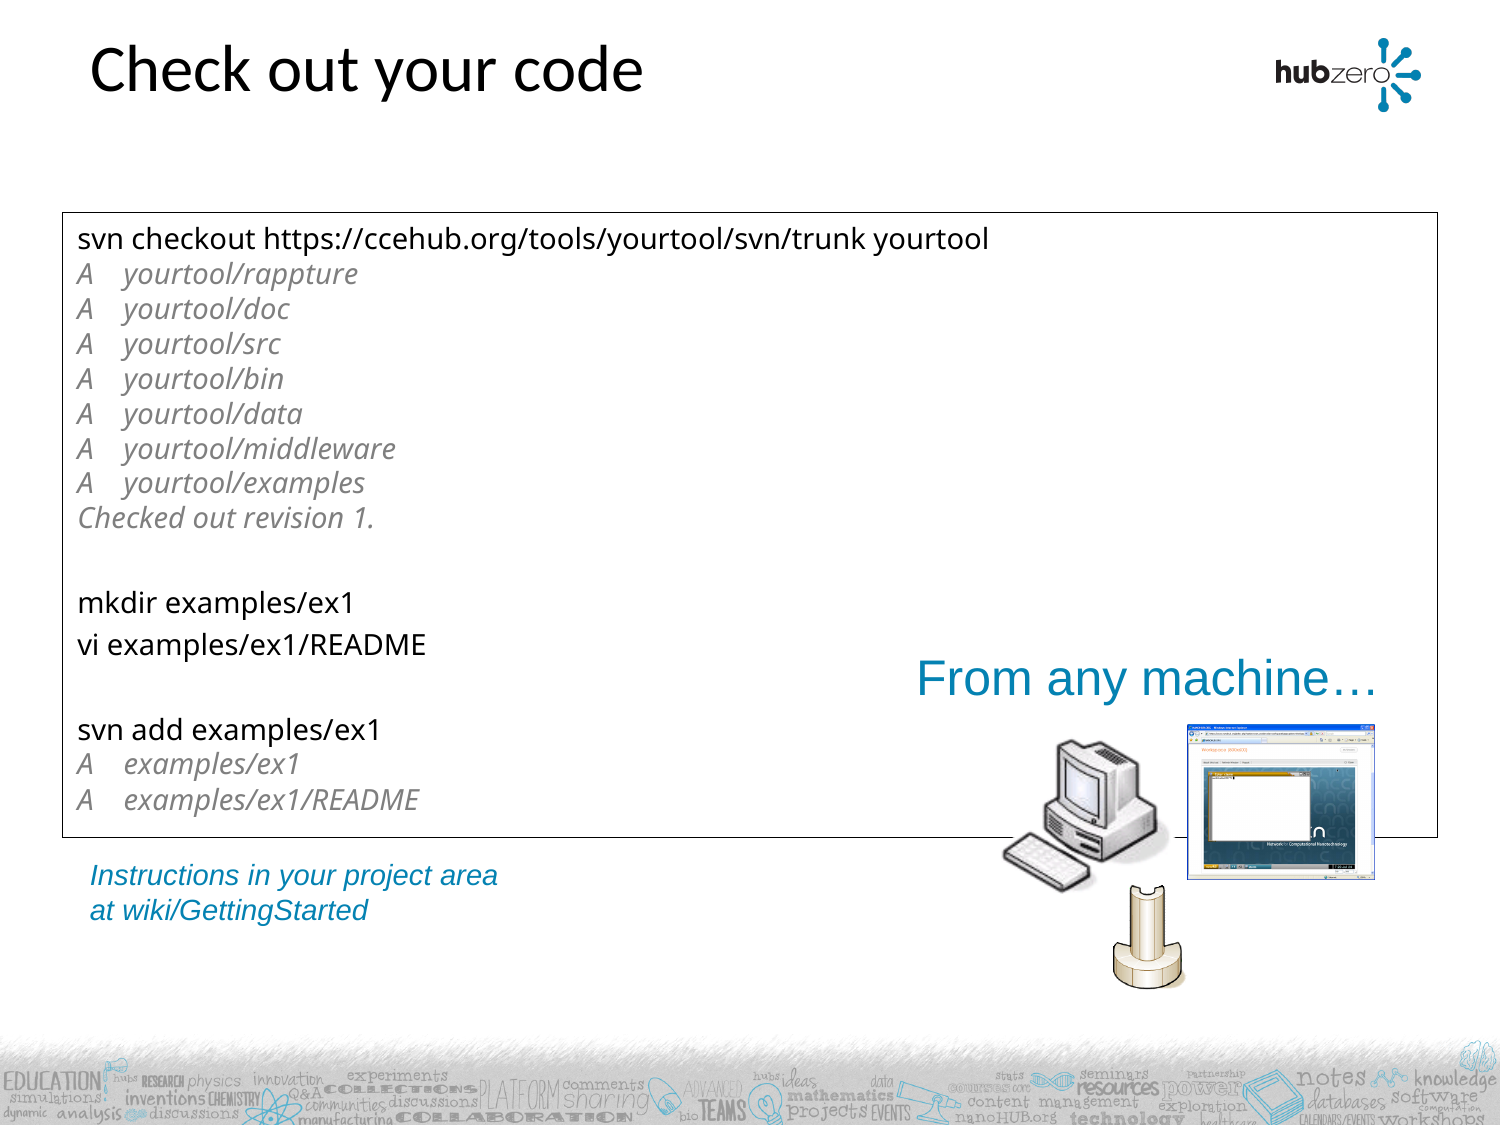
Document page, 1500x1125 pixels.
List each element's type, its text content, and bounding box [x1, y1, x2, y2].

text_box From any machine… [901, 637, 1396, 713]
picture [1272, 35, 1424, 115]
picture [999, 724, 1375, 996]
text_box Instructions in your project area at wiki/GettingStarted [75, 848, 515, 934]
text_box Check out your code [75, 12, 1249, 118]
picture [0, 1034, 1500, 1125]
text_box svn checkout https://ccehub.org/tools/yourtool/svn/trunk yourtool A yourtool/rappture A yourtool/doc A yourtool/src A yourtool/bin A yourtool/data A yourtool/middleware A yourtool/examples Checked out revision 1. mkdir examples/ex1 vi examples/ex1/README svn add examples/ex1 A examples/ex1 A examples/ex1/README [62, 212, 1438, 838]
